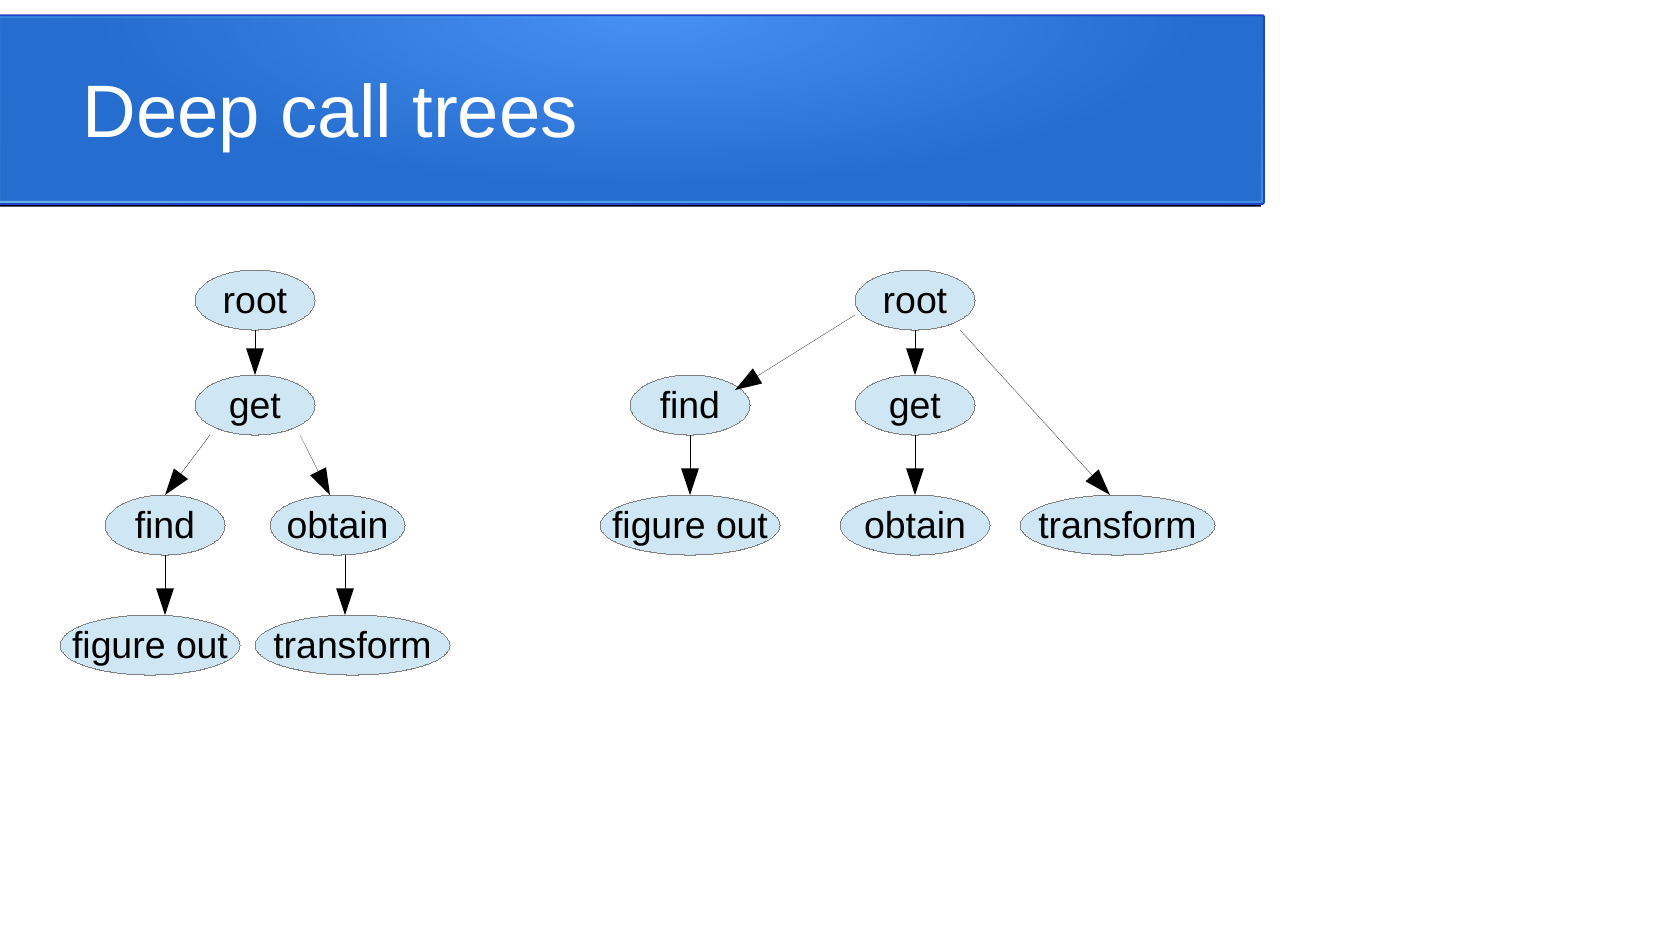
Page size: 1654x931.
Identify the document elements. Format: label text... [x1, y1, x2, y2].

text_box root [195, 270, 316, 331]
text_box obtain [270, 495, 406, 556]
text_box transform [1020, 495, 1216, 556]
text_box figure out [600, 495, 781, 556]
text_box root [855, 270, 976, 331]
text_box get [195, 375, 316, 436]
text_box get [855, 375, 976, 436]
text_box figure out [60, 615, 241, 676]
text_box find [105, 495, 226, 556]
text_box transform [255, 615, 451, 676]
text_box find [630, 375, 751, 436]
title Deep call trees [82, 35, 1235, 189]
text_box obtain [840, 495, 991, 556]
